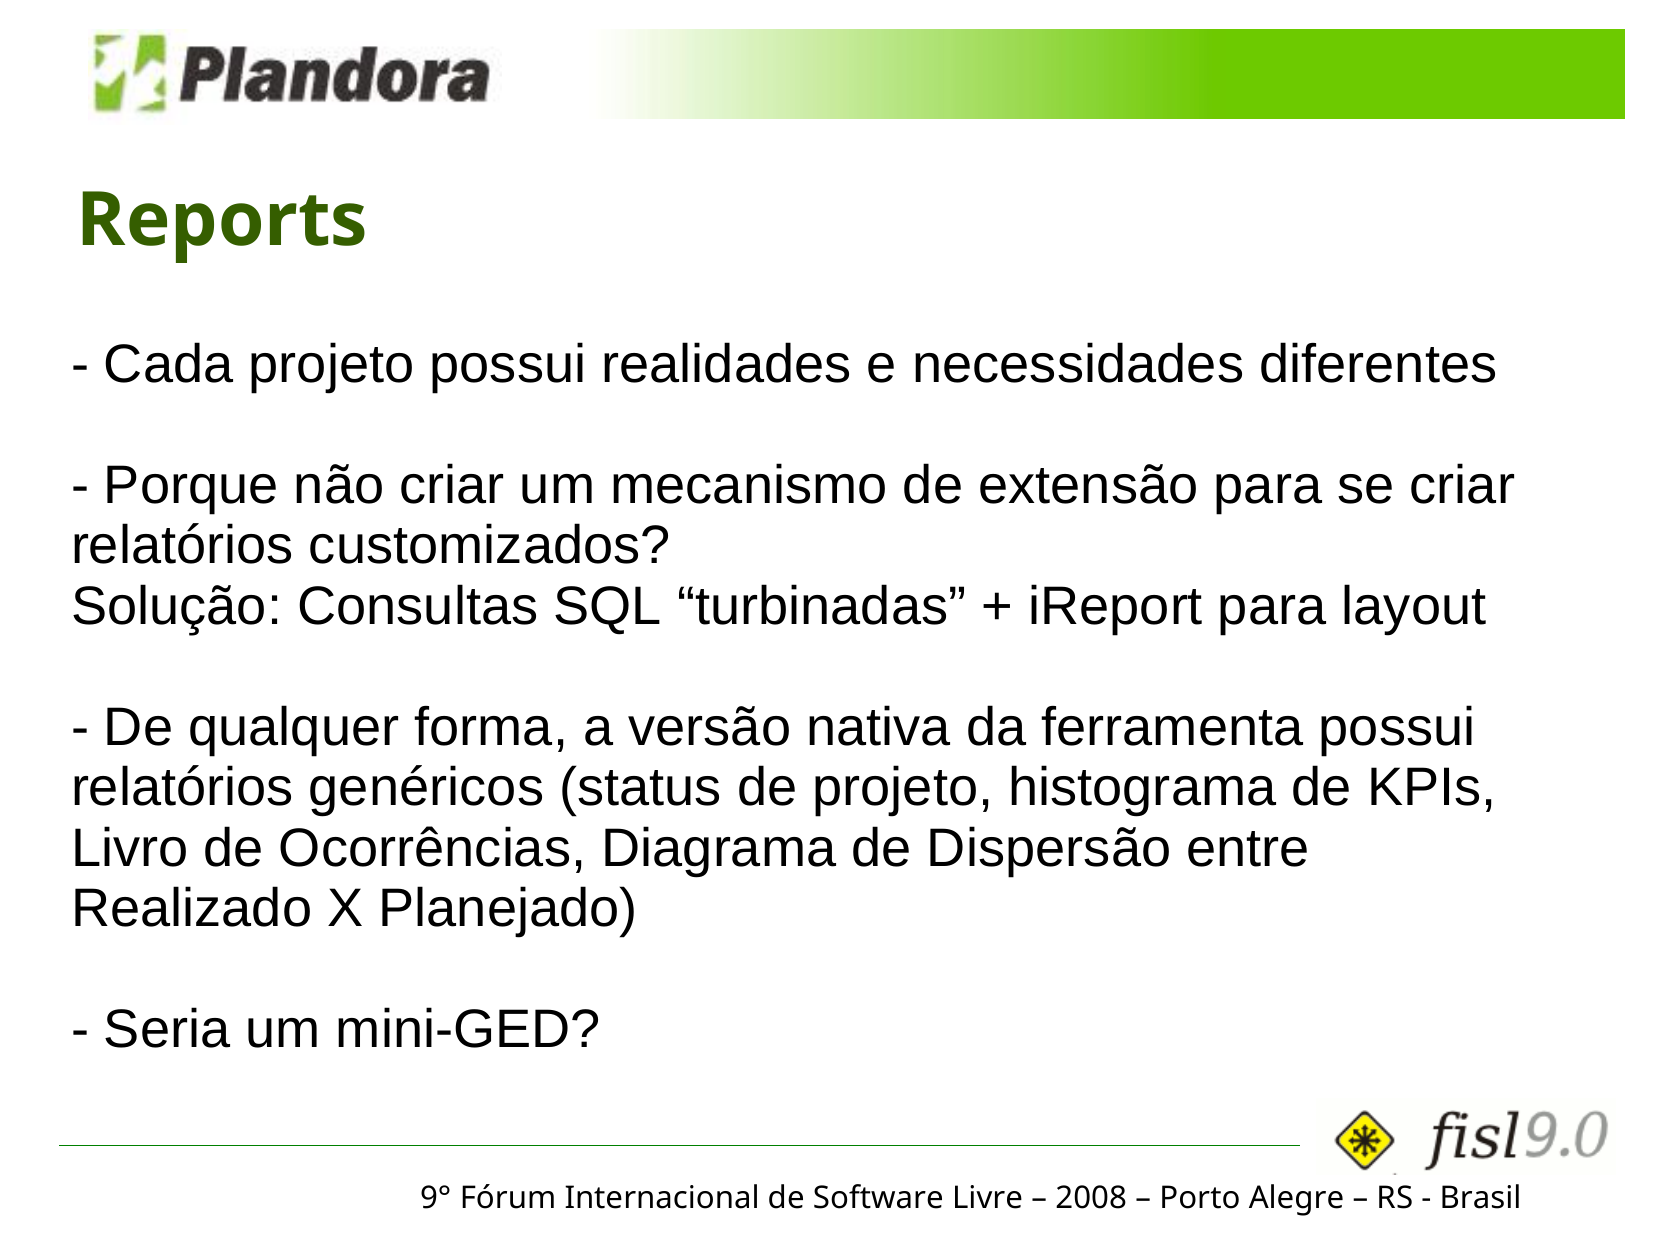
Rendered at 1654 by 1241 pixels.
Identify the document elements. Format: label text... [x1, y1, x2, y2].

subtitle - Cada projeto possui realidades e necessidades diferentes - Porque não criar um mecanismo de extensão para se criar relatórios customizados? Solução: Consultas SQL “turbinadas” + iReport para layout - De qualquer forma, a versão nativa da ferramenta possui relatórios genéricos (status de projeto, histograma de KPIs, Livro de Ocorrências, Diagrama de Dispersão entre Realizado X Planejado) - Seria um mini-GED? [71, 289, 1546, 1178]
picture [88, 29, 1625, 125]
title Reports [76, 145, 1536, 287]
picture [1546, 1098, 1616, 1175]
